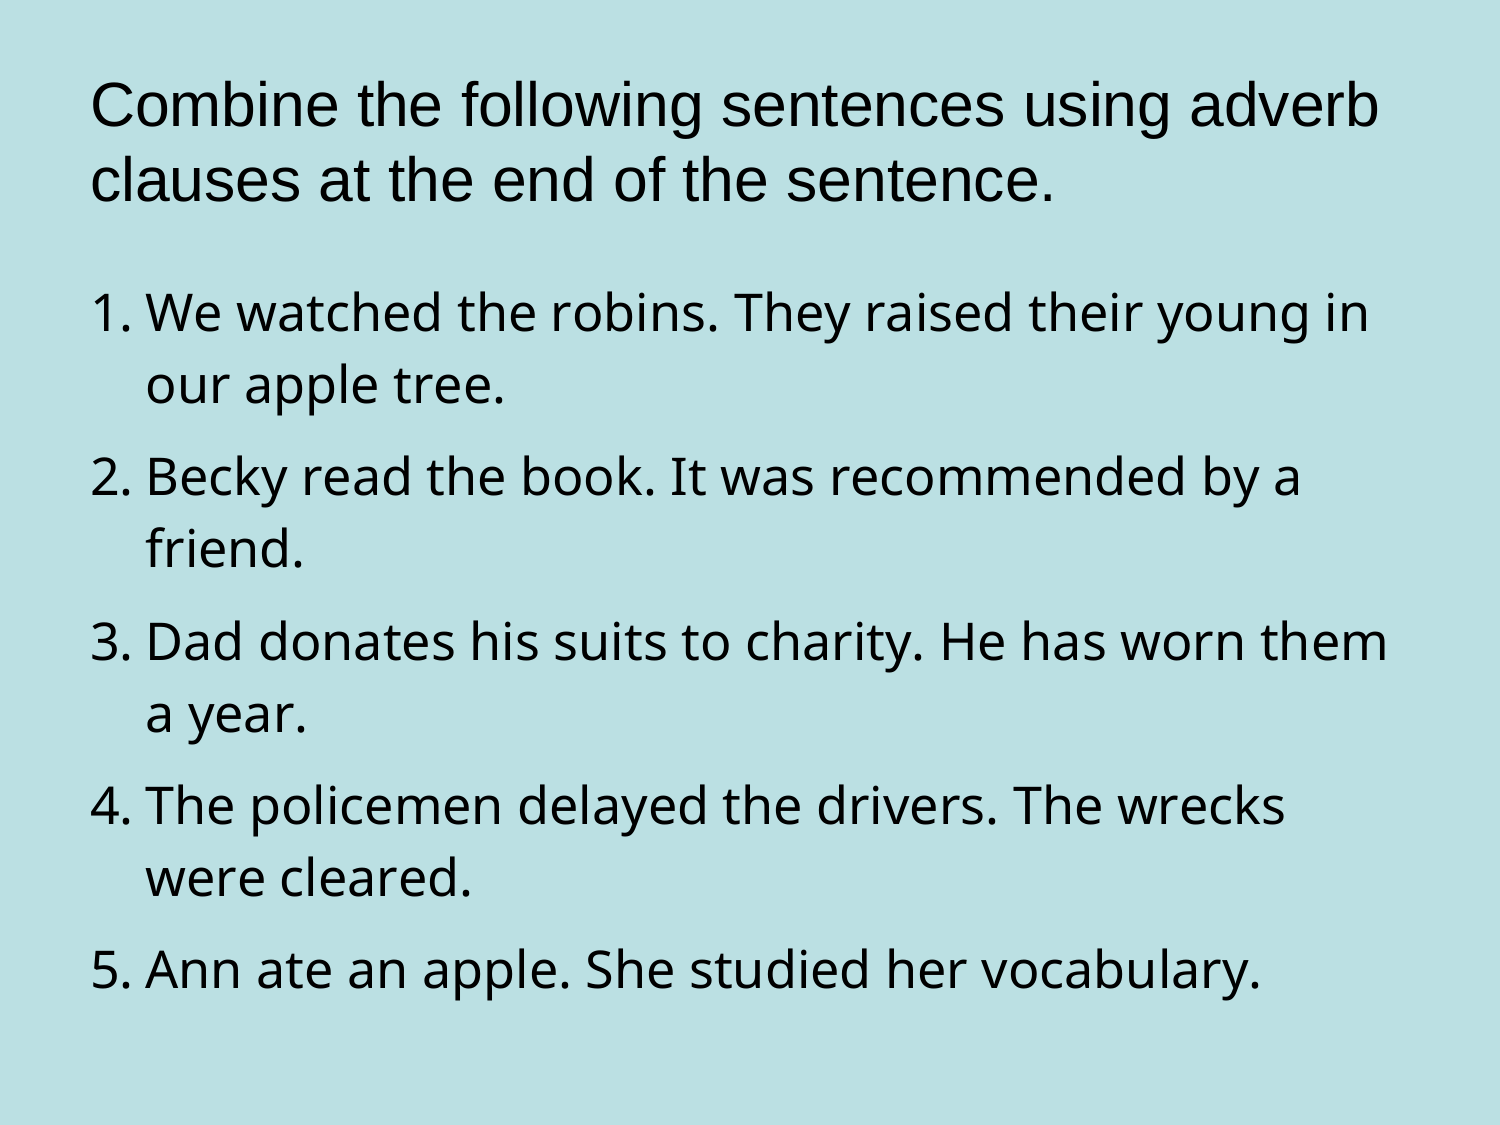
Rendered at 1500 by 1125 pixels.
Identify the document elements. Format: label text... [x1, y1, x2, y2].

text_box Combine the following sentences using adverb clauses at the end of the sentence. [75, 45, 1426, 233]
text_box We watched the robins. They raised their young in our apple tree. Becky read the book. It was recommended by a friend. Dad donates his suits to charity. He has worn them a year. The policemen delayed the drivers. The wrecks were cleared. Ann ate an apple. She studied her vocabulary. [75, 262, 1426, 1005]
